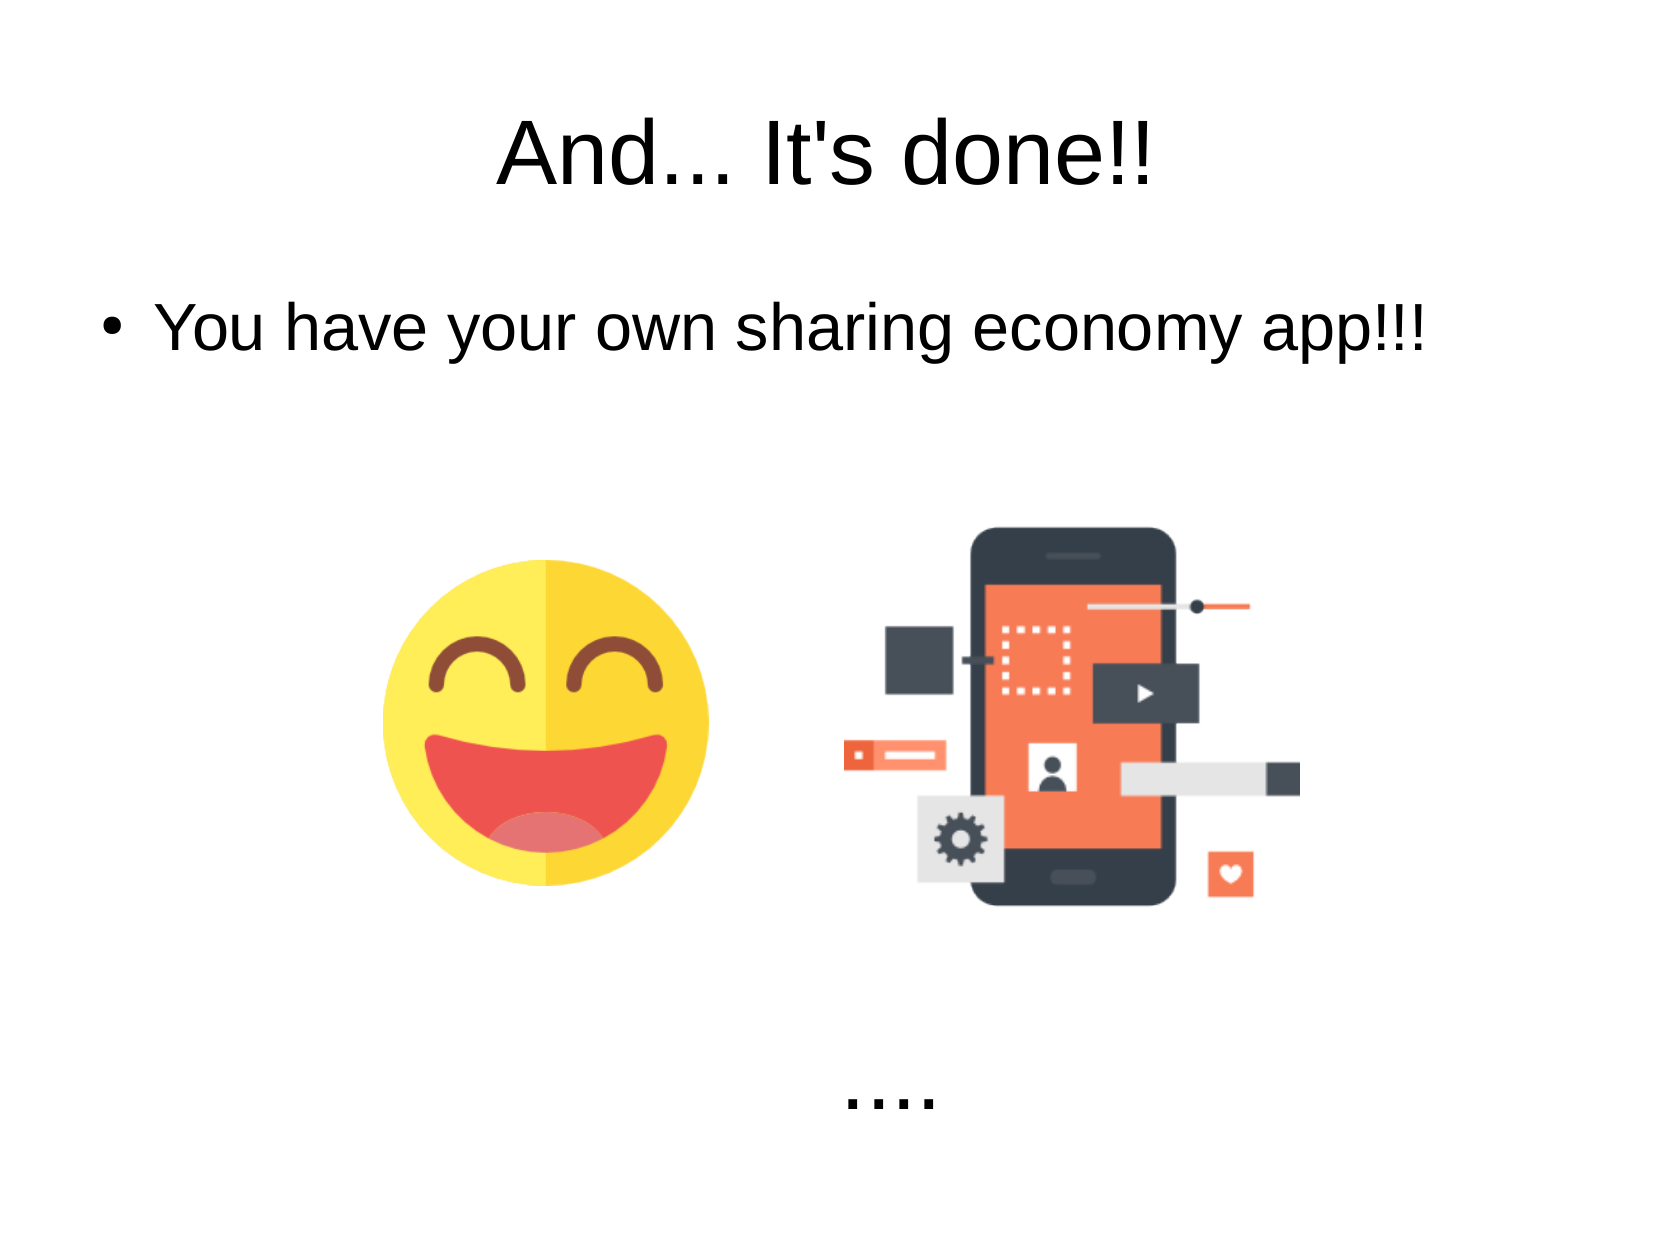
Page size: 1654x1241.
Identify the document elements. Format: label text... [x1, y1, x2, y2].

title And... It's done!! [82, 49, 1571, 257]
list You have your own sharing economy app!!! [82, 290, 1571, 1010]
picture [844, 489, 1300, 945]
title .... [147, 974, 1636, 1182]
picture [383, 560, 709, 886]
